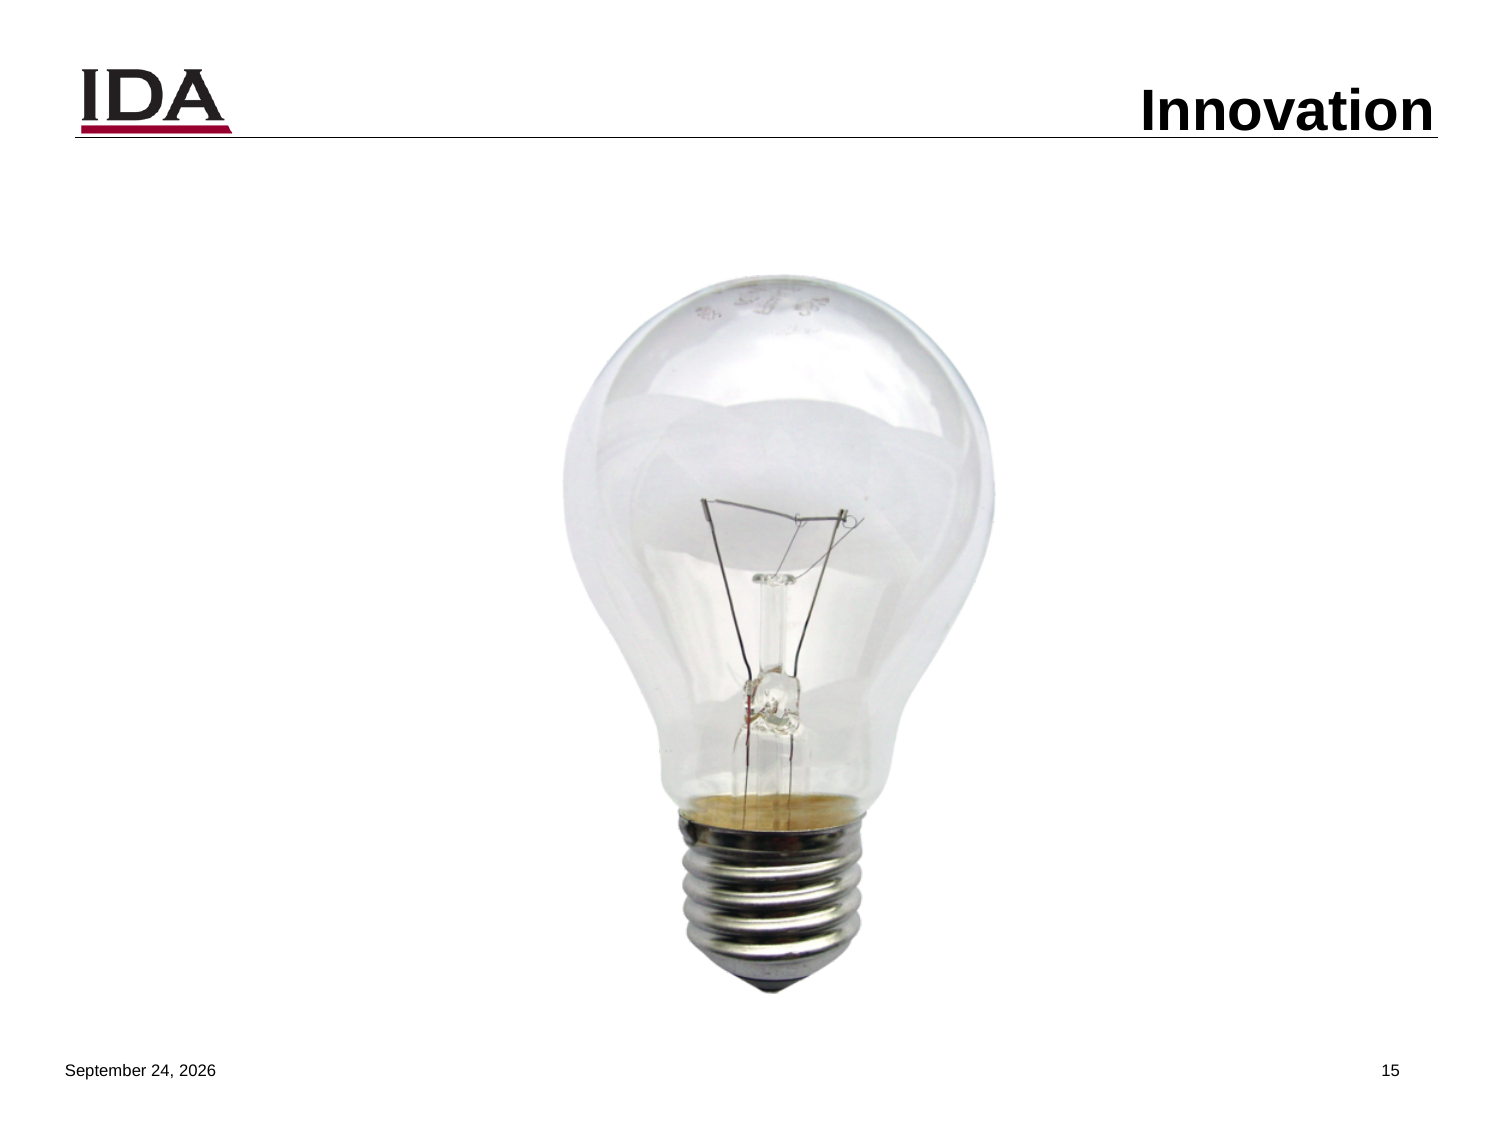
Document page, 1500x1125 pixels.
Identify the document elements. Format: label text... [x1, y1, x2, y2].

picture [77, 65, 233, 138]
title Innovation [425, 64, 1450, 150]
text_box November 9, 2011 [49, 1012, 363, 1088]
picture [562, 274, 996, 994]
text_box <number> [1102, 1012, 1415, 1088]
